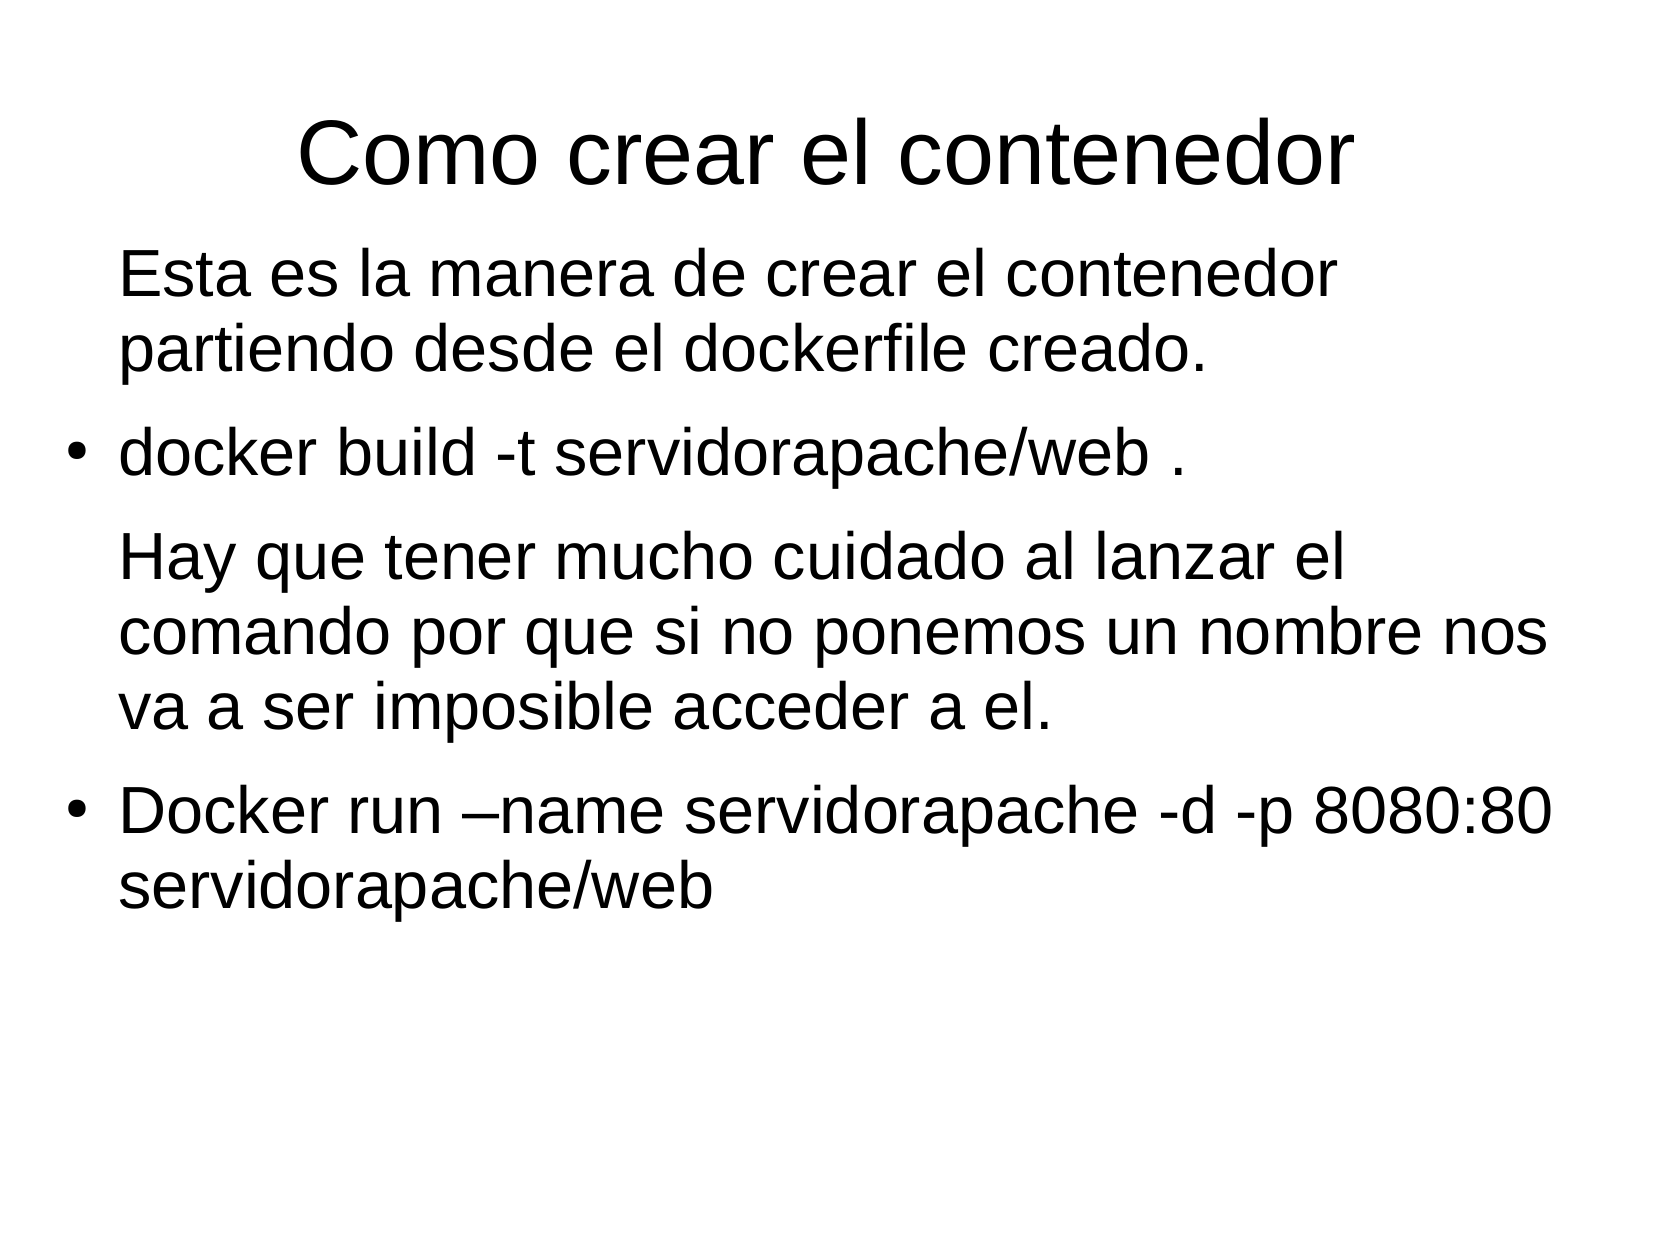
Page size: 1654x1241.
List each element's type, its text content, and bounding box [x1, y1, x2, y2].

title Como crear el contenedor [82, 49, 1571, 236]
list Esta es la manera de crear el contenedor partiendo desde el dockerfile creado. docker build -t servidorapache/web . Hay que tener mucho cuidado al lanzar el comando por que si no ponemos un nombre nos va a ser imposible acceder a el. Docker run –name servidorapache -d -p 8080:80 servidorapache/web [47, 236, 1595, 1182]
